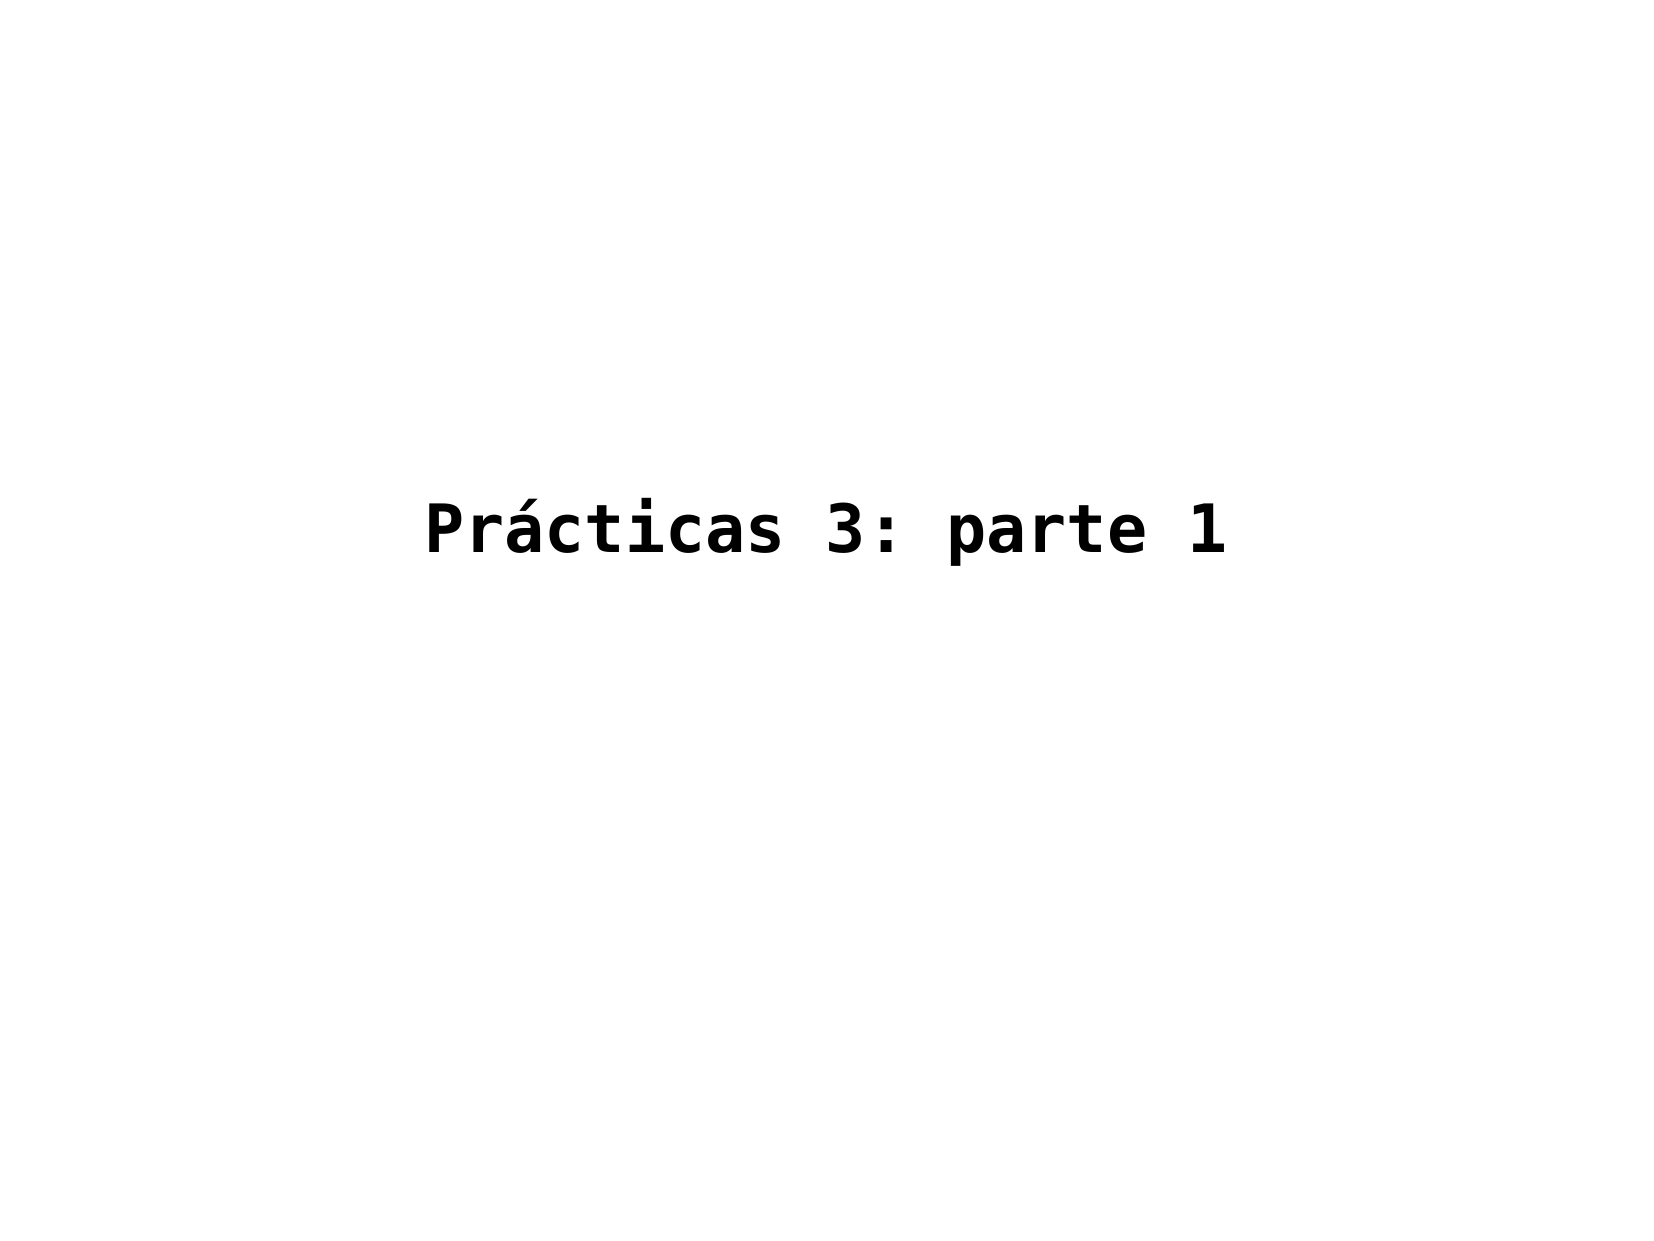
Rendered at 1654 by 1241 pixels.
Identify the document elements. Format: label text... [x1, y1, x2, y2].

subtitle Prácticas 3: parte 1 [82, 49, 1571, 1010]
